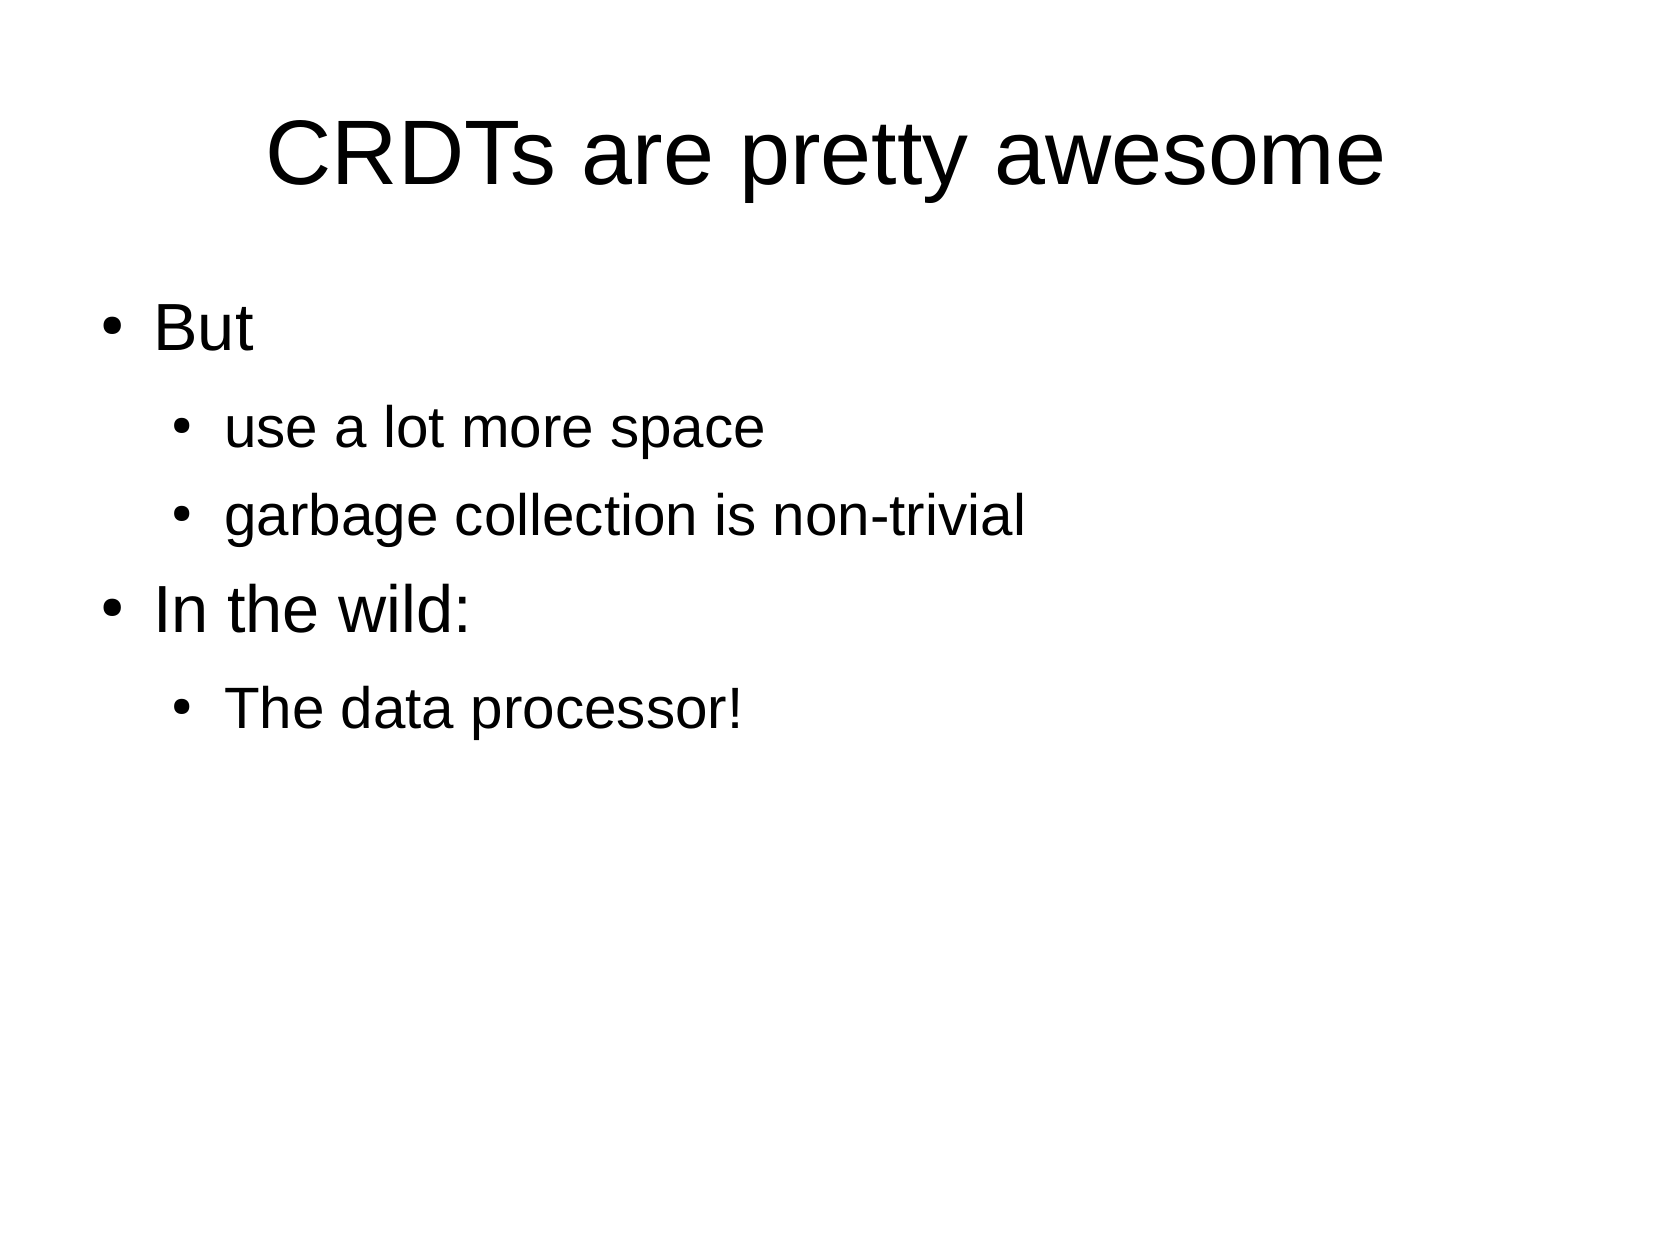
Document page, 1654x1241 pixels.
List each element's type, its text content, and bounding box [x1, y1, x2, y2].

list But use a lot more space garbage collection is non-trivial In the wild: The data processor! [82, 290, 1571, 1109]
title CRDTs are pretty awesome [82, 49, 1571, 257]
